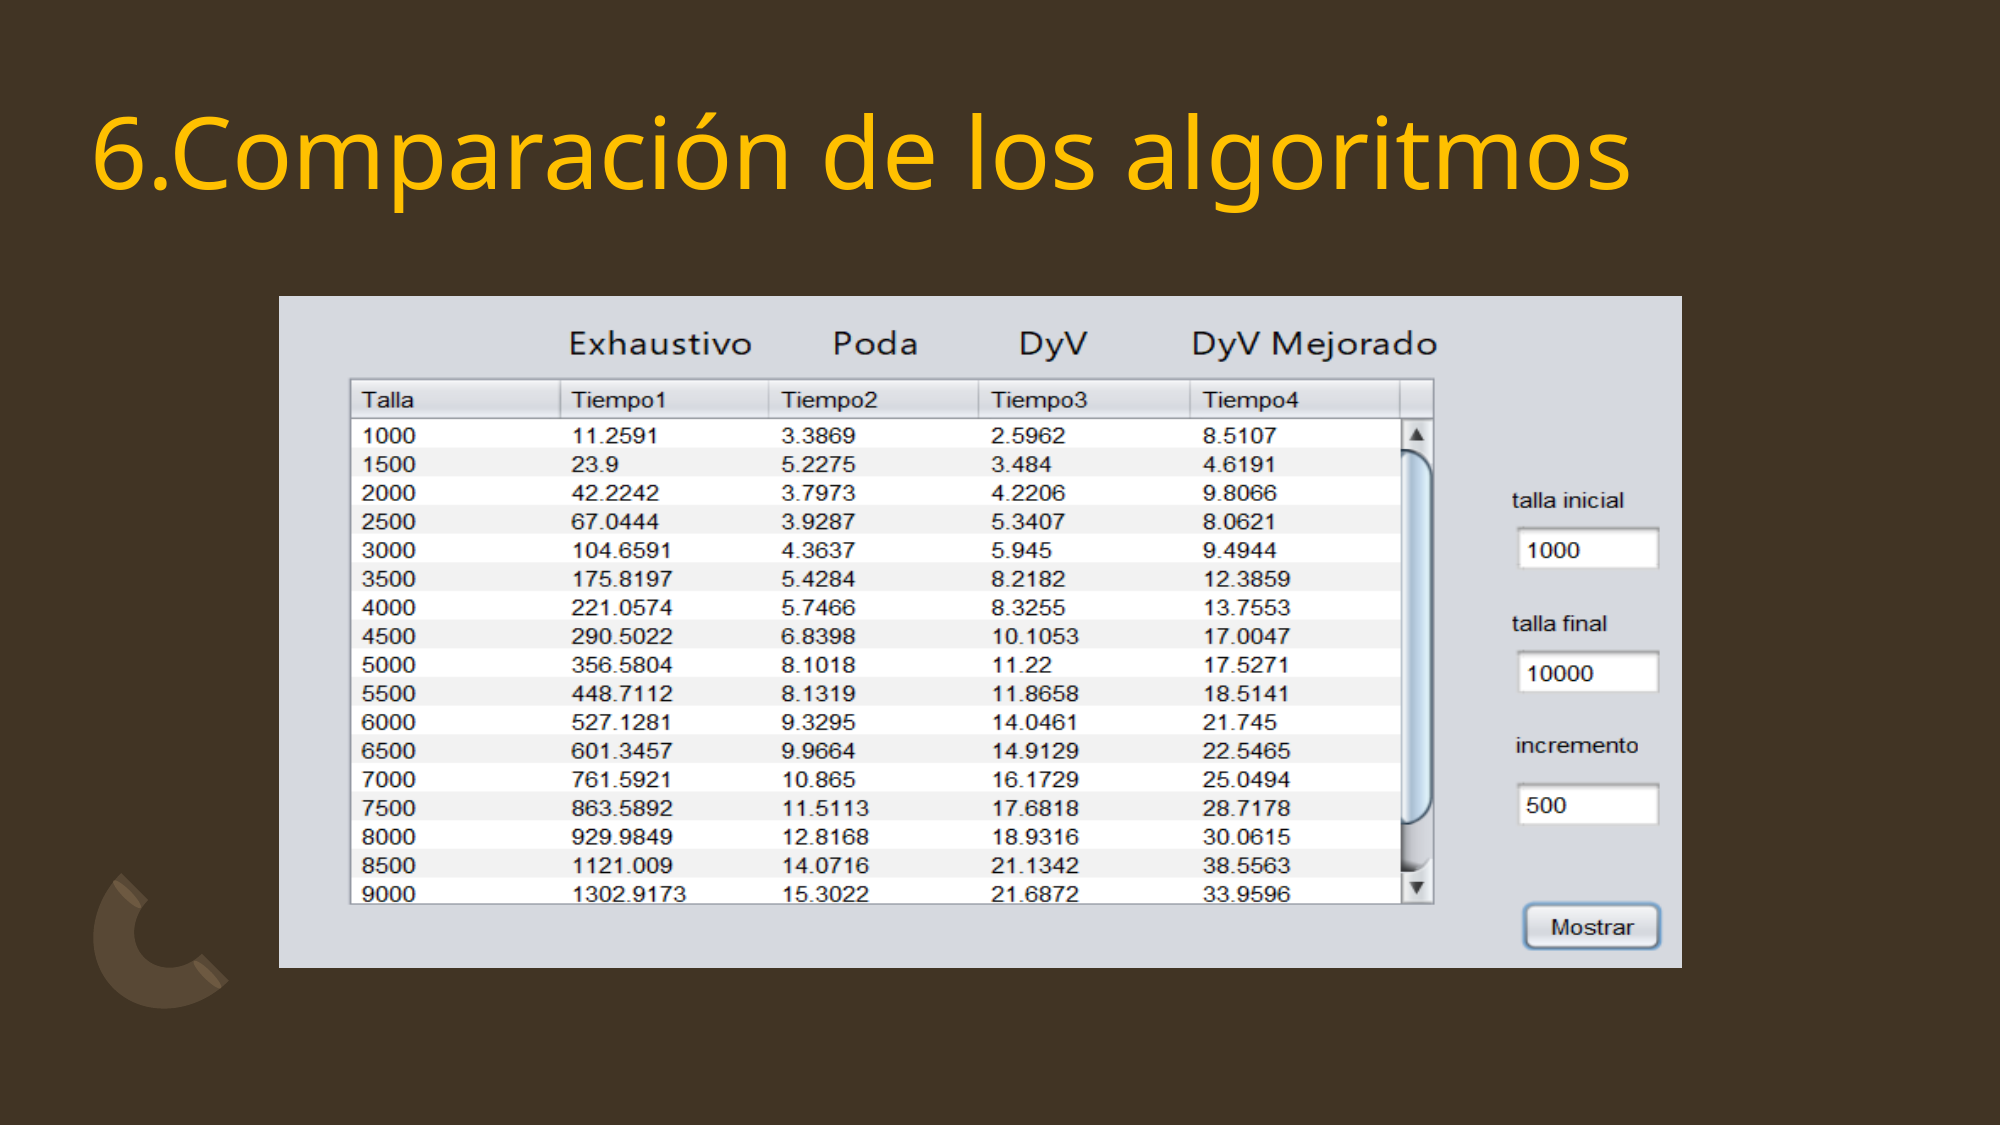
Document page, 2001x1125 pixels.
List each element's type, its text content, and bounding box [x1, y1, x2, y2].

picture [279, 296, 1682, 968]
title 6.Comparación de los algoritmos [90, 90, 1910, 244]
